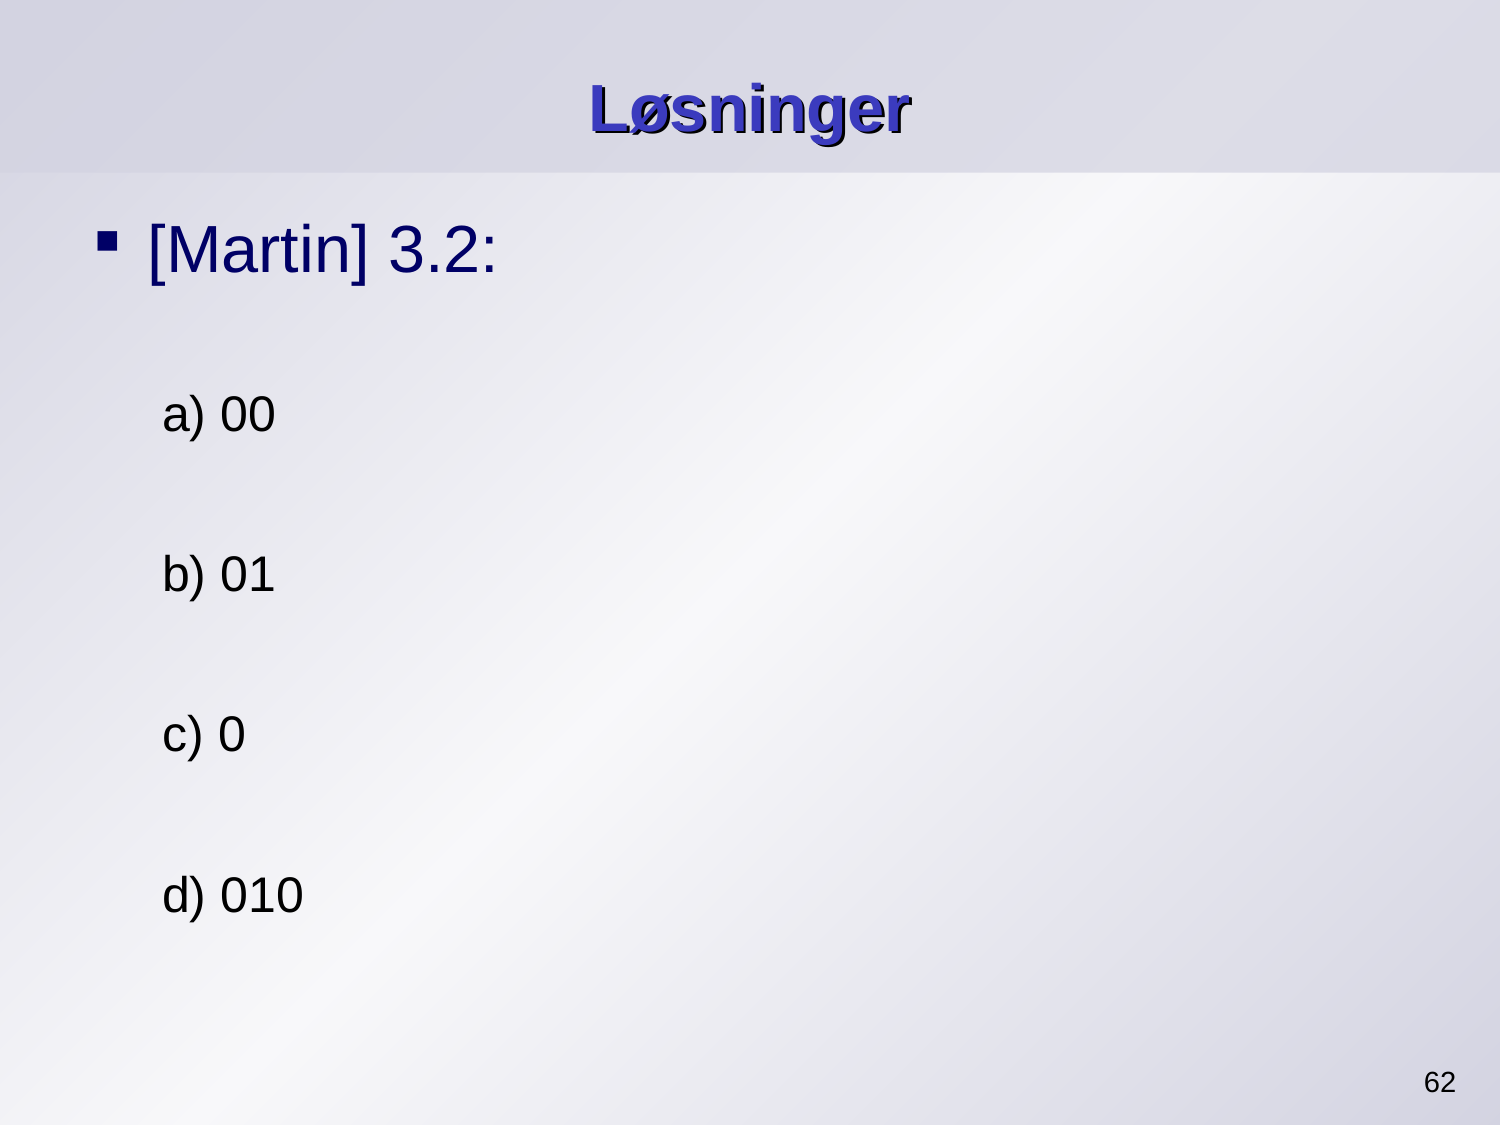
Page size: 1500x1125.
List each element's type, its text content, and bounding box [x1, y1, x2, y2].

text_box a) 00 b) 01 c) 0 d) 010 [147, 359, 680, 1023]
title Løsninger [74, 24, 1425, 174]
list [Martin] 3.2: [92, 194, 1477, 1034]
